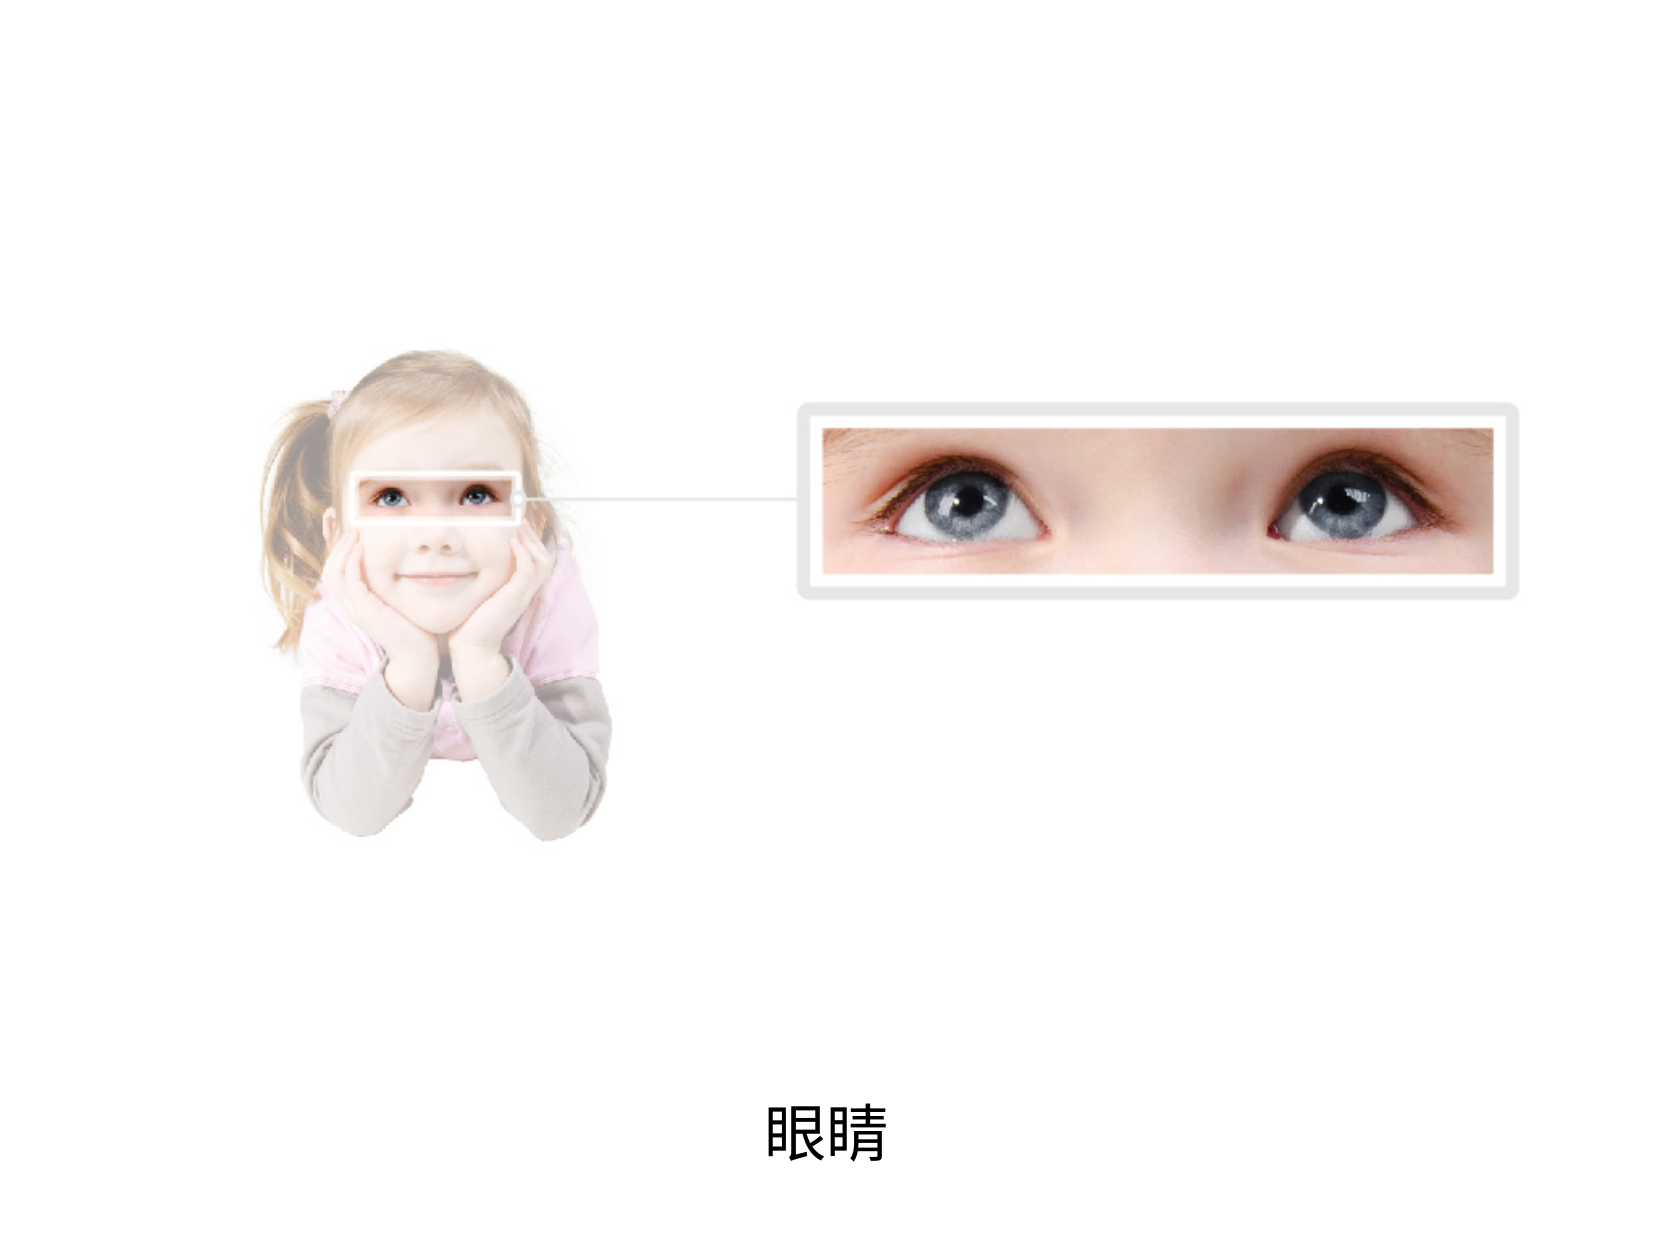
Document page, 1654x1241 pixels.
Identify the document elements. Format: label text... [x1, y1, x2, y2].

picture [0, 0, 1654, 1241]
title 眼睛 [82, 1025, 1571, 1233]
